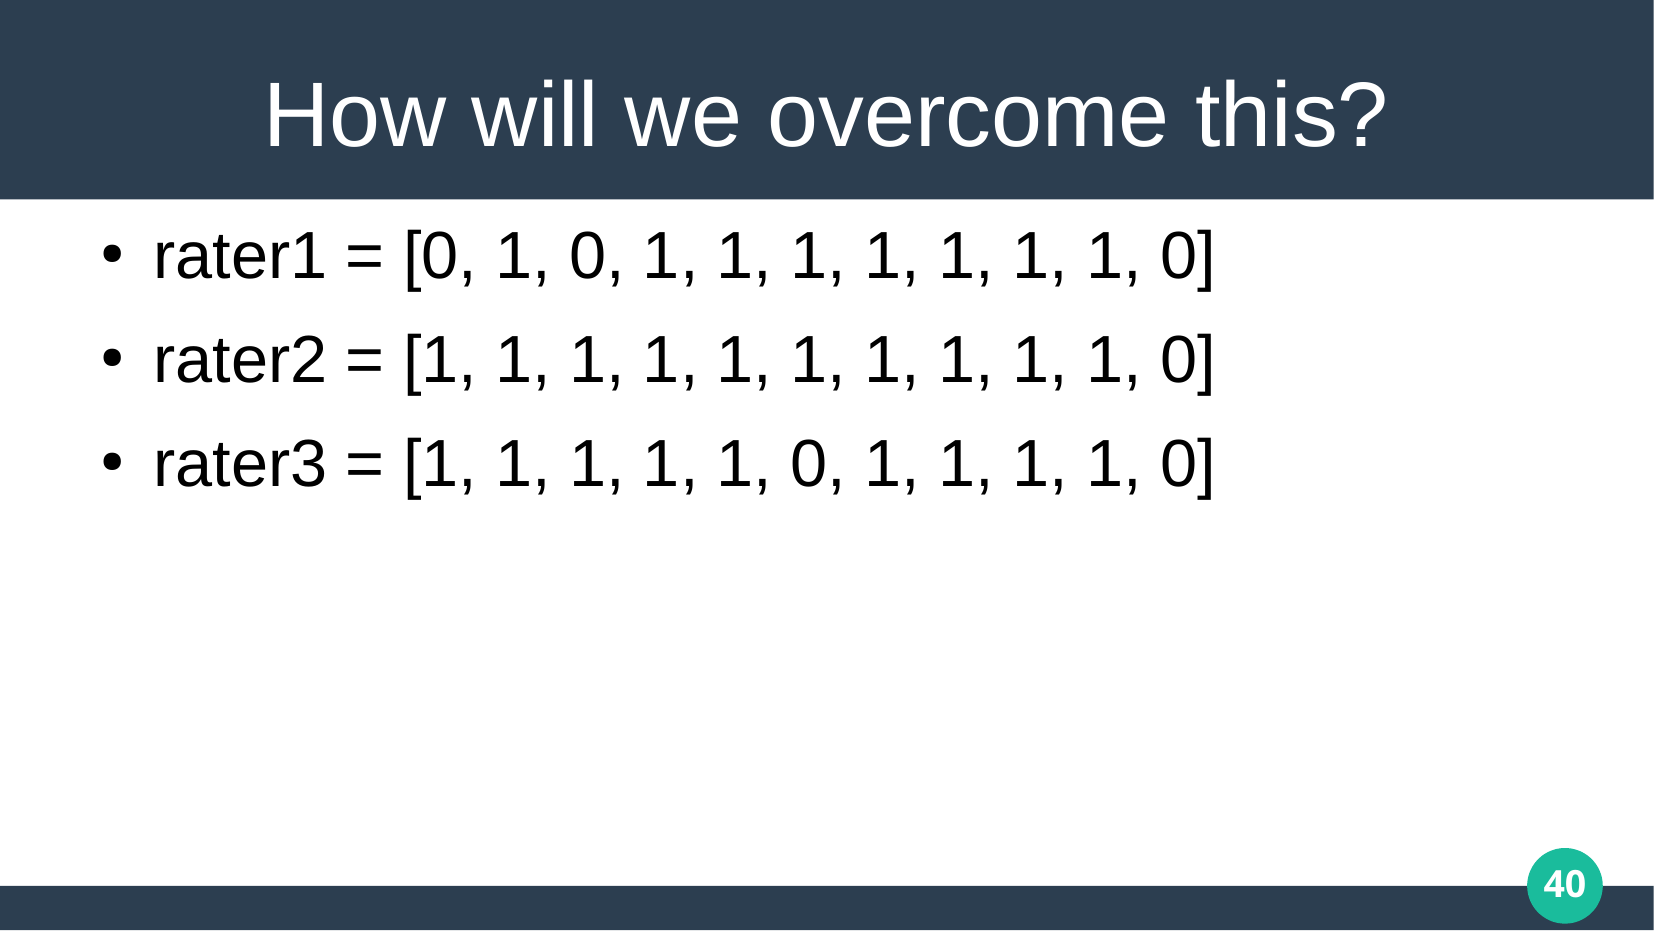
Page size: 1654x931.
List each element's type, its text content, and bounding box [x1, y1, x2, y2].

title How will we overcome this? [82, 37, 1571, 193]
list rater1 = [0, 1, 0, 1, 1, 1, 1, 1, 1, 1, 0] rater2 = [1, 1, 1, 1, 1, 1, 1, 1, 1, 1, 0] rater3 = [1, 1, 1, 1, 1, 0, 1, 1, 1, 1, 0] [82, 217, 1571, 758]
